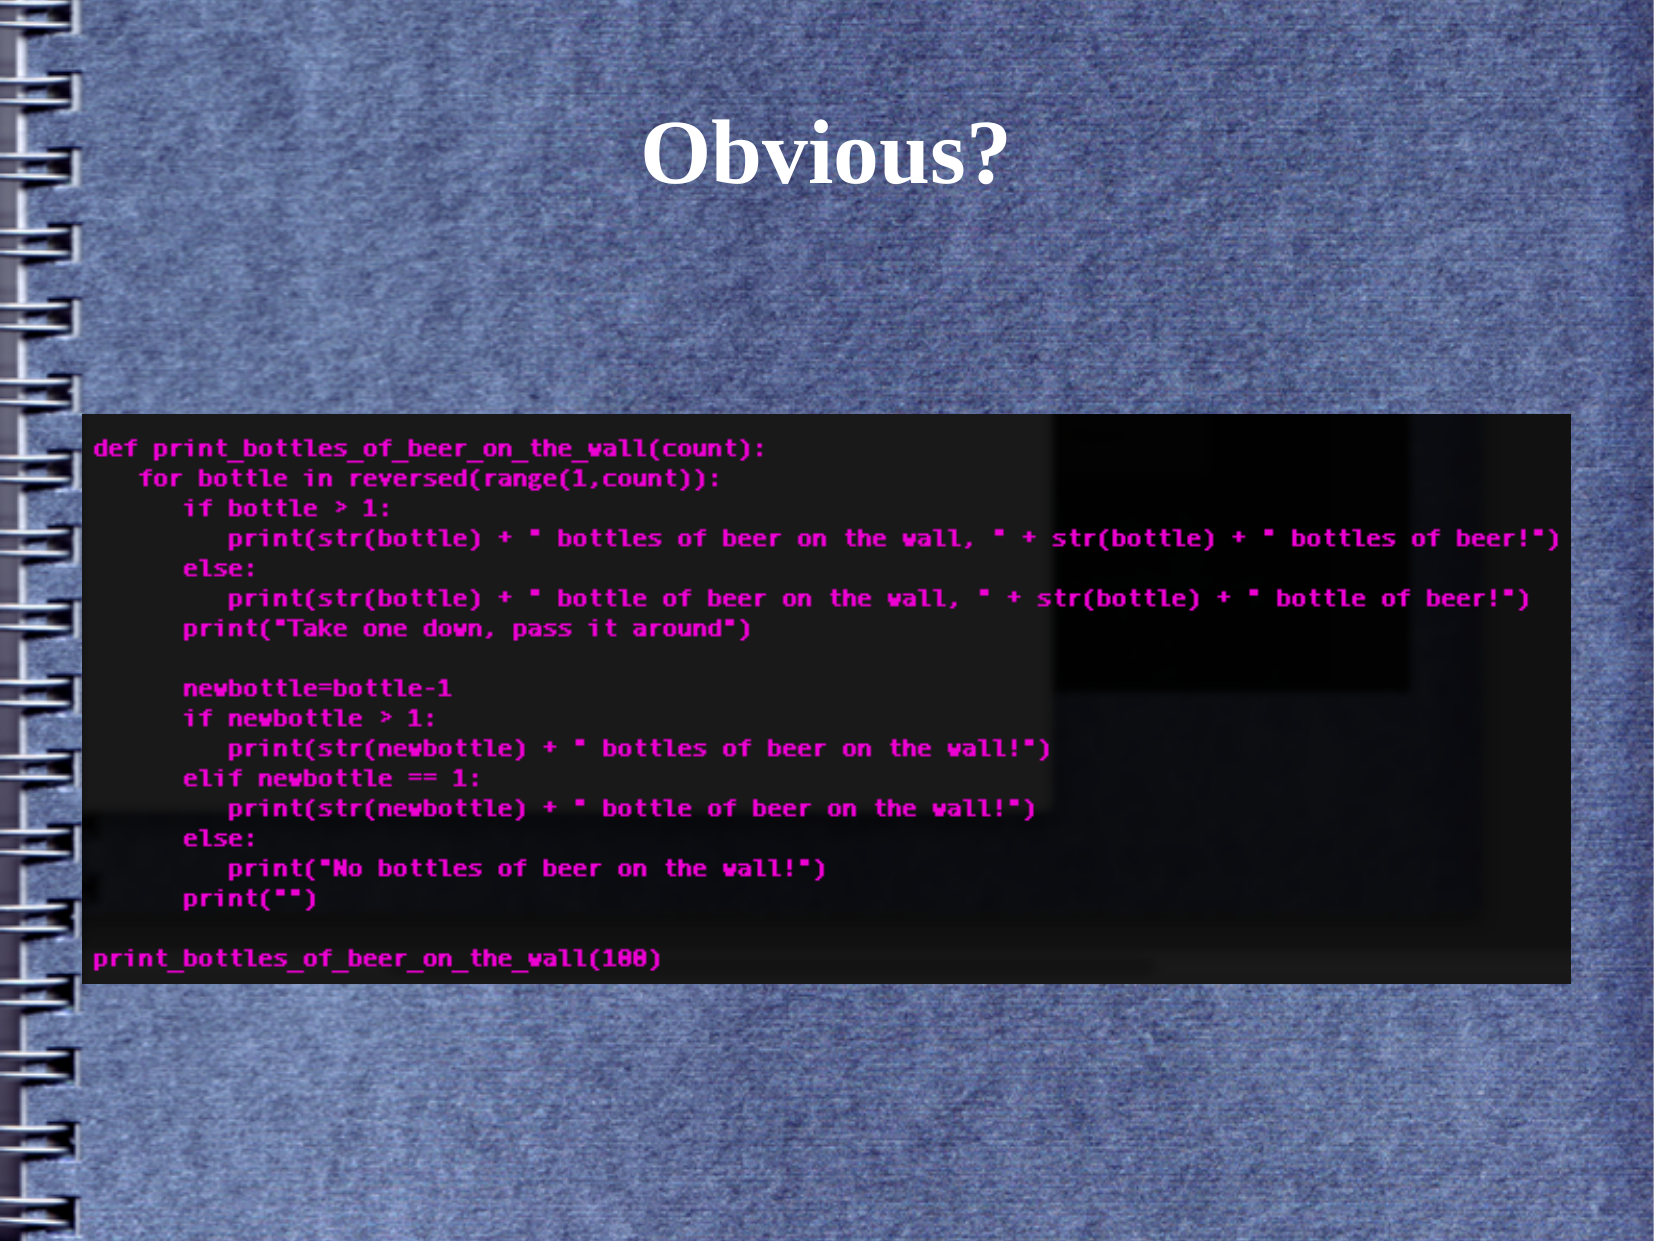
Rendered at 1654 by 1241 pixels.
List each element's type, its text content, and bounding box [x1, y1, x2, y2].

title Obvious? [82, 49, 1571, 257]
picture [0, 0, 1654, 1241]
